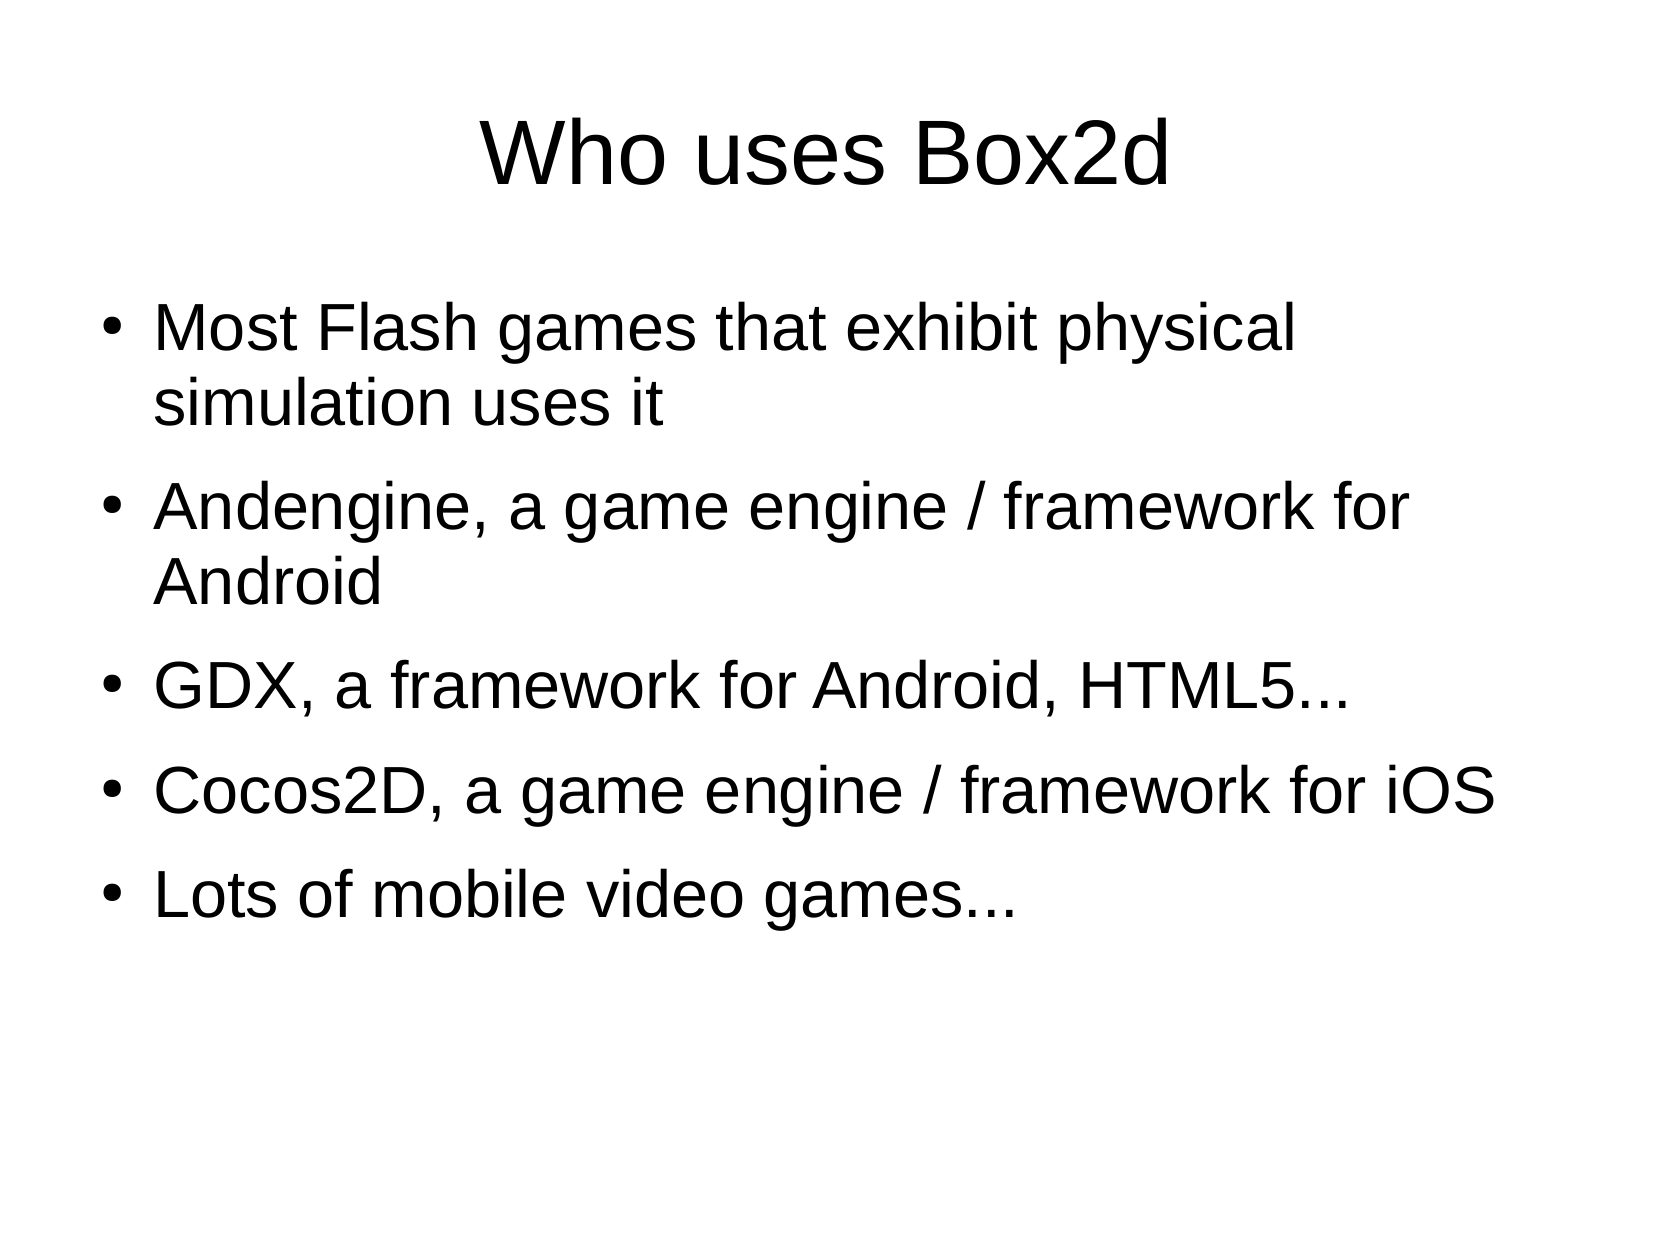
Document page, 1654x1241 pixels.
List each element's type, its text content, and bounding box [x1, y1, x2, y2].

title Who uses Box2d [82, 49, 1571, 257]
list Most Flash games that exhibit physical simulation uses it Andengine, a game engine / framework for Android GDX, a framework for Android, HTML5... Cocos2D, a game engine / framework for iOS Lots of mobile video games... [82, 290, 1538, 1010]
